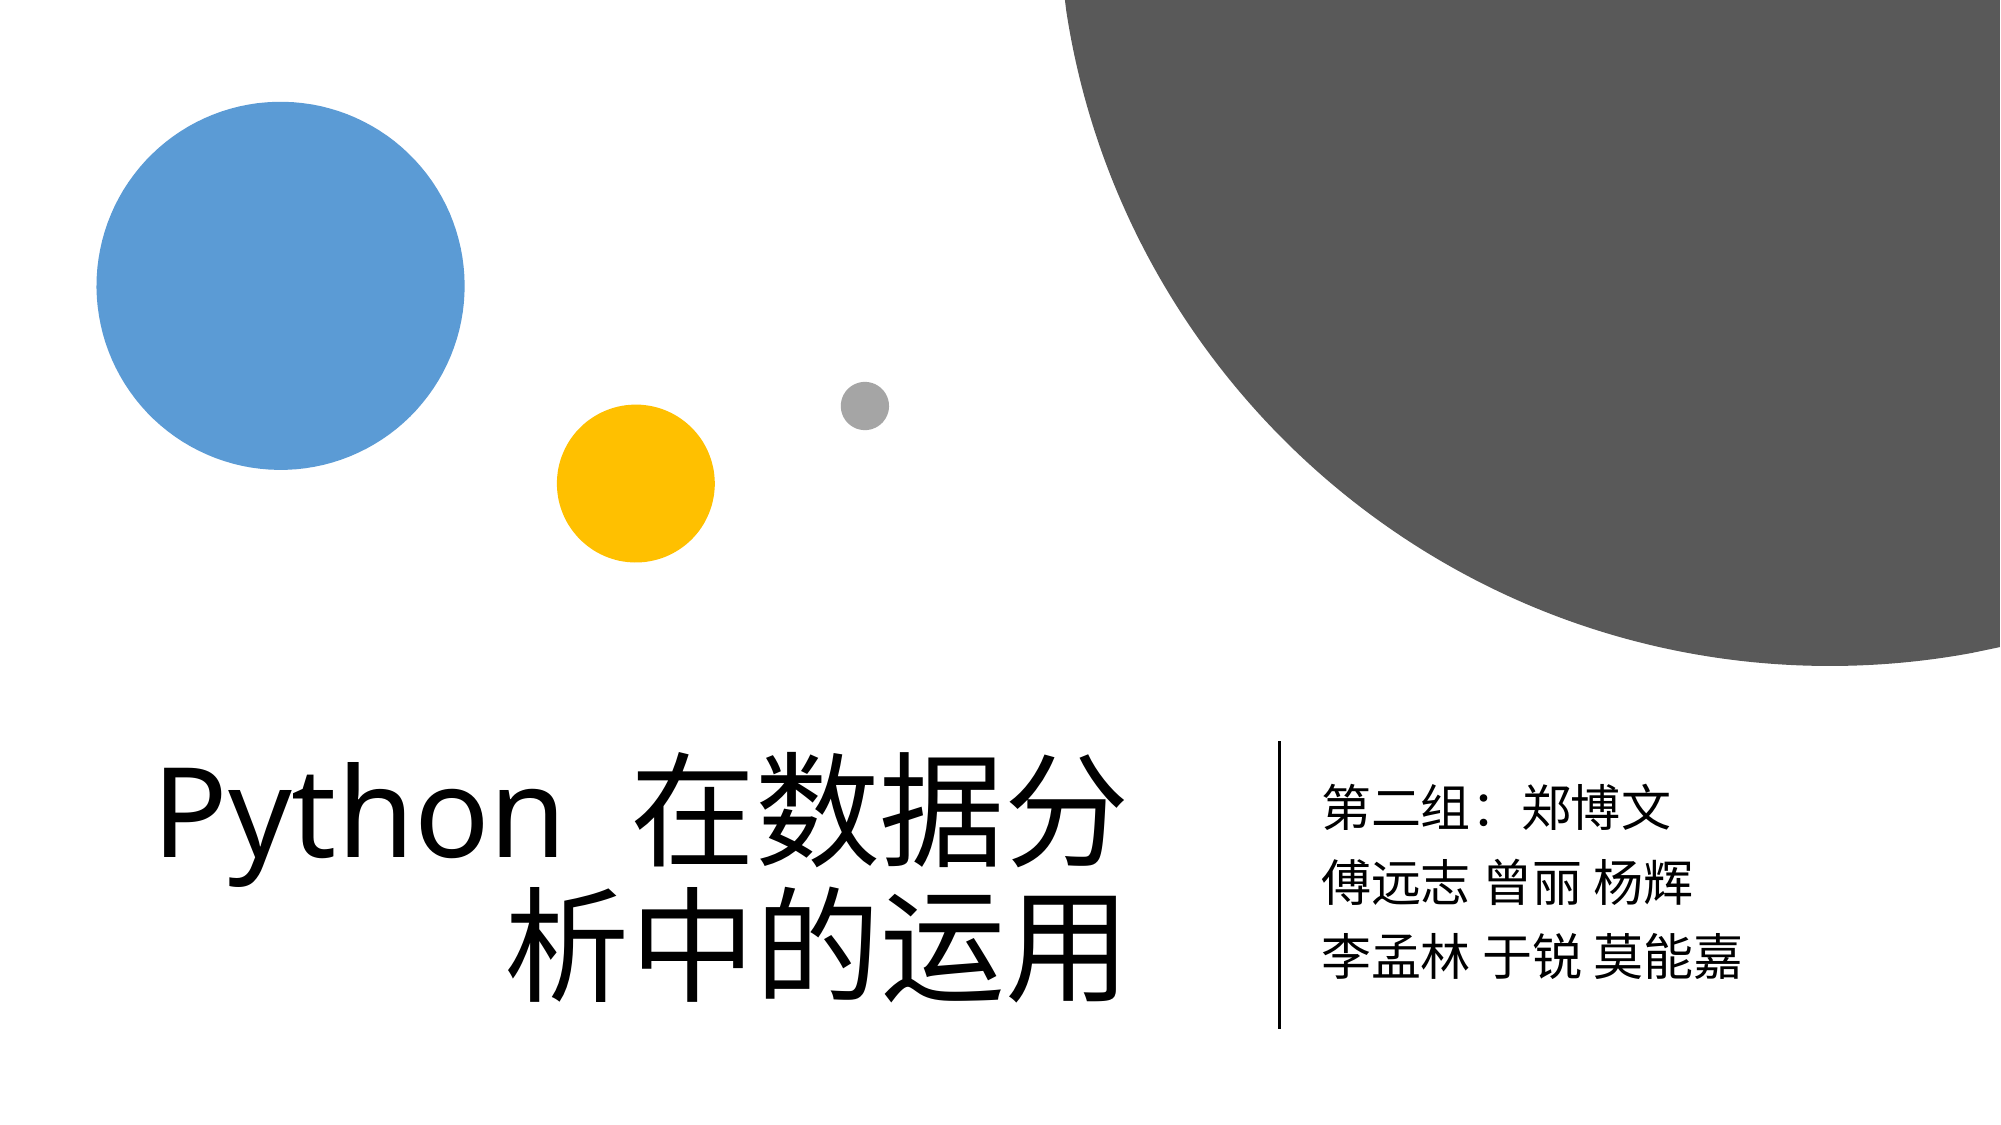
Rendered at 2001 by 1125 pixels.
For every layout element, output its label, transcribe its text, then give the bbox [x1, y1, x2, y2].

subtitle 第二组：郑博文 傅远志 曾丽 杨辉 李孟林 于锐 莫能嘉 [1306, 742, 1841, 1028]
title Python 在数据分析中的运用 [137, 742, 1254, 1028]
text_box [0, 0, 2000, 1125]
